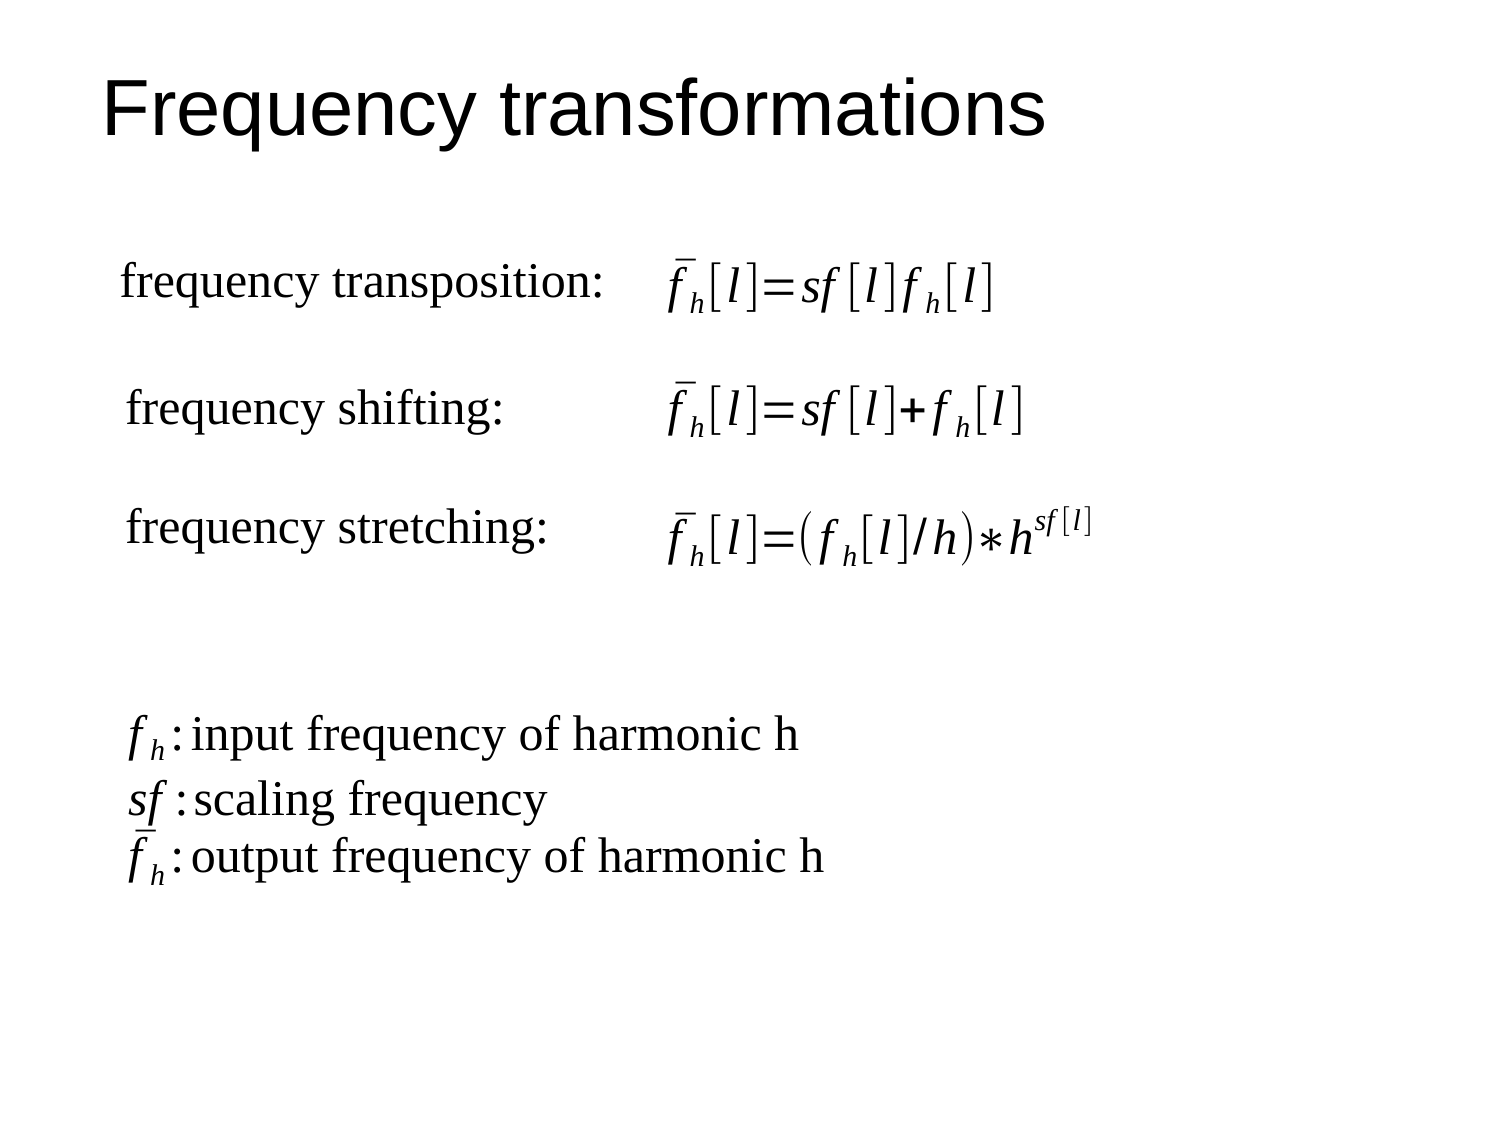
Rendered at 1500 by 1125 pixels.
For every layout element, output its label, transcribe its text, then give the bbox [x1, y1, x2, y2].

text_box frequency transposition: [104, 245, 631, 317]
chart [120, 705, 832, 949]
chart [659, 257, 1099, 689]
title Frequency transformations [73, 9, 1350, 198]
text_box frequency shifting: [110, 371, 556, 444]
text_box frequency stretching: [110, 491, 616, 563]
